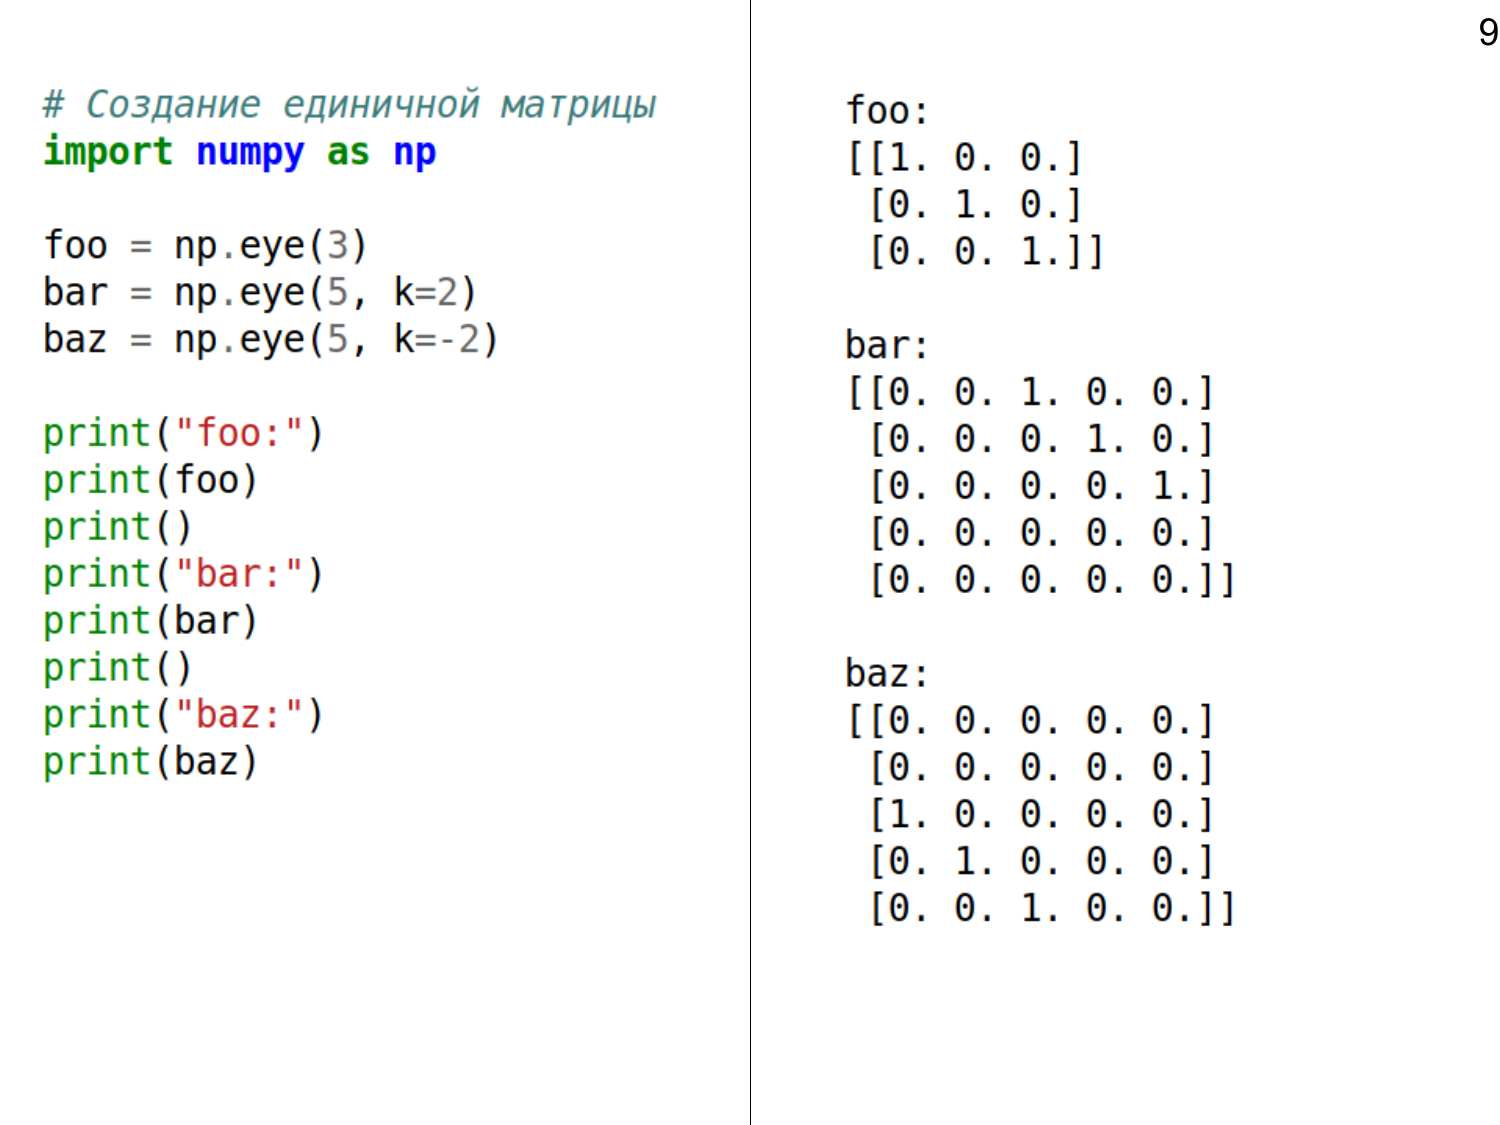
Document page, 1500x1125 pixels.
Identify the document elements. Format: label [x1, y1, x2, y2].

picture [838, 77, 1244, 937]
picture [33, 74, 671, 795]
